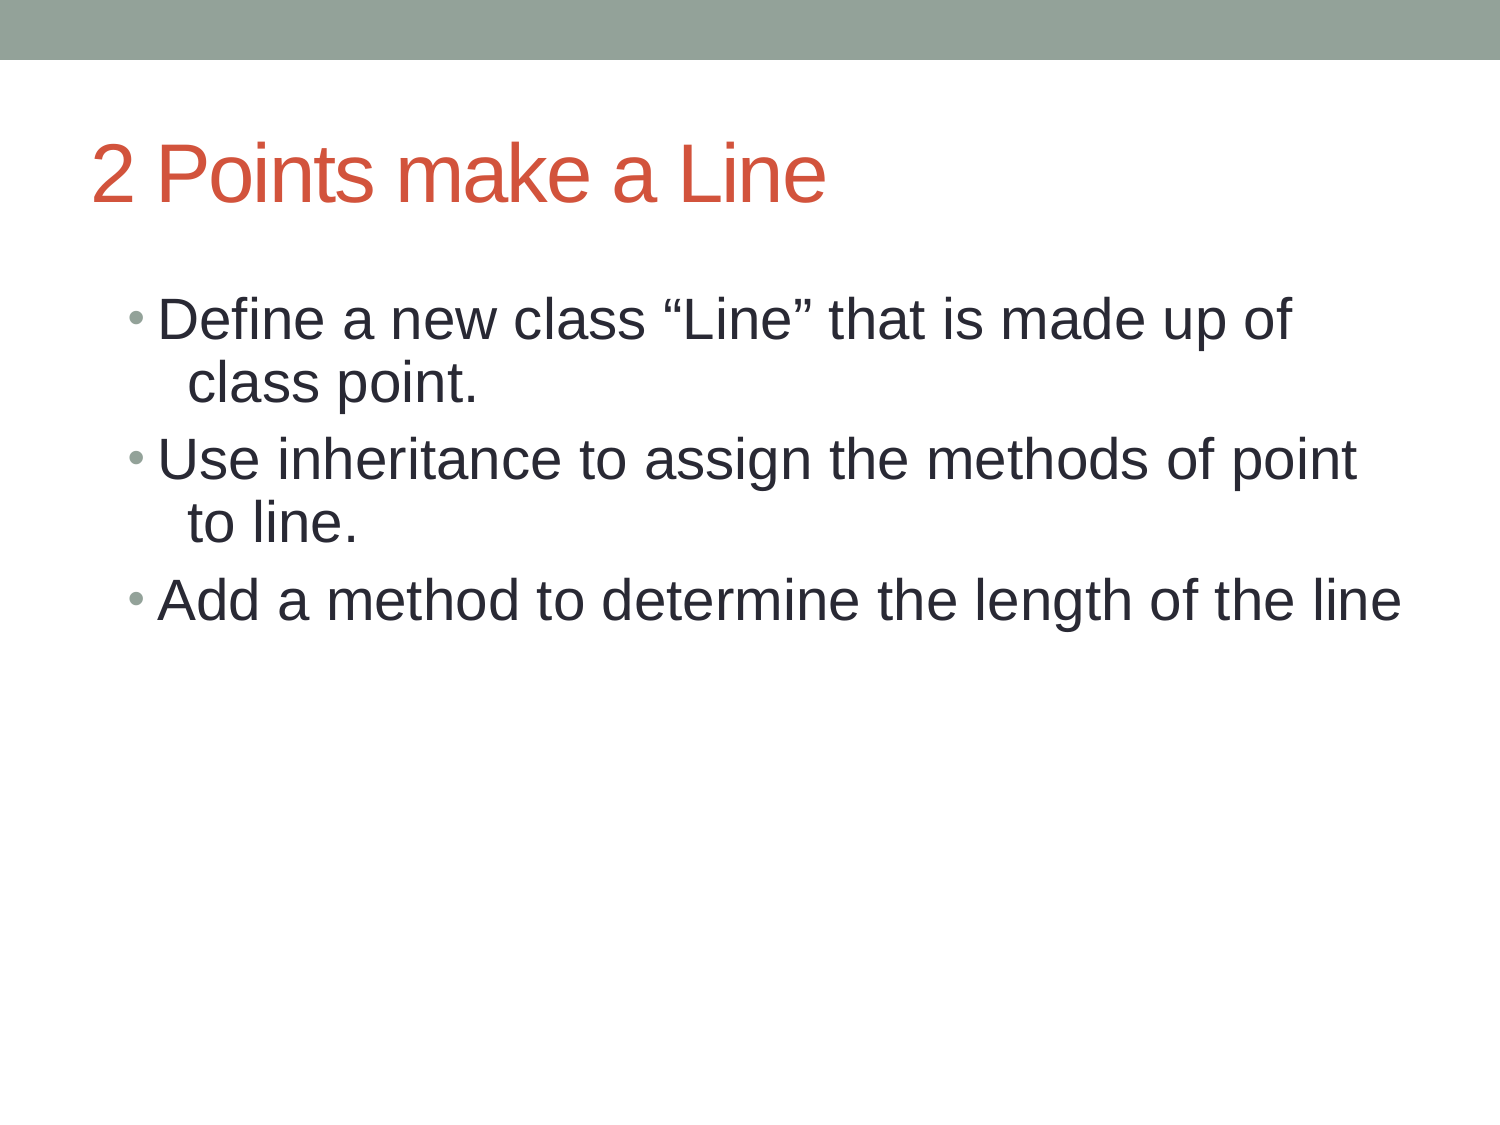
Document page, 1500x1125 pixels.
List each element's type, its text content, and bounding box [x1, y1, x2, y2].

title 2 Points make a Line [75, 87, 1426, 251]
list Define a new class “Line” that is made up of class point. Use inheritance to assign the methods of point to line. Add a method to determine the length of the line [112, 281, 1426, 650]
